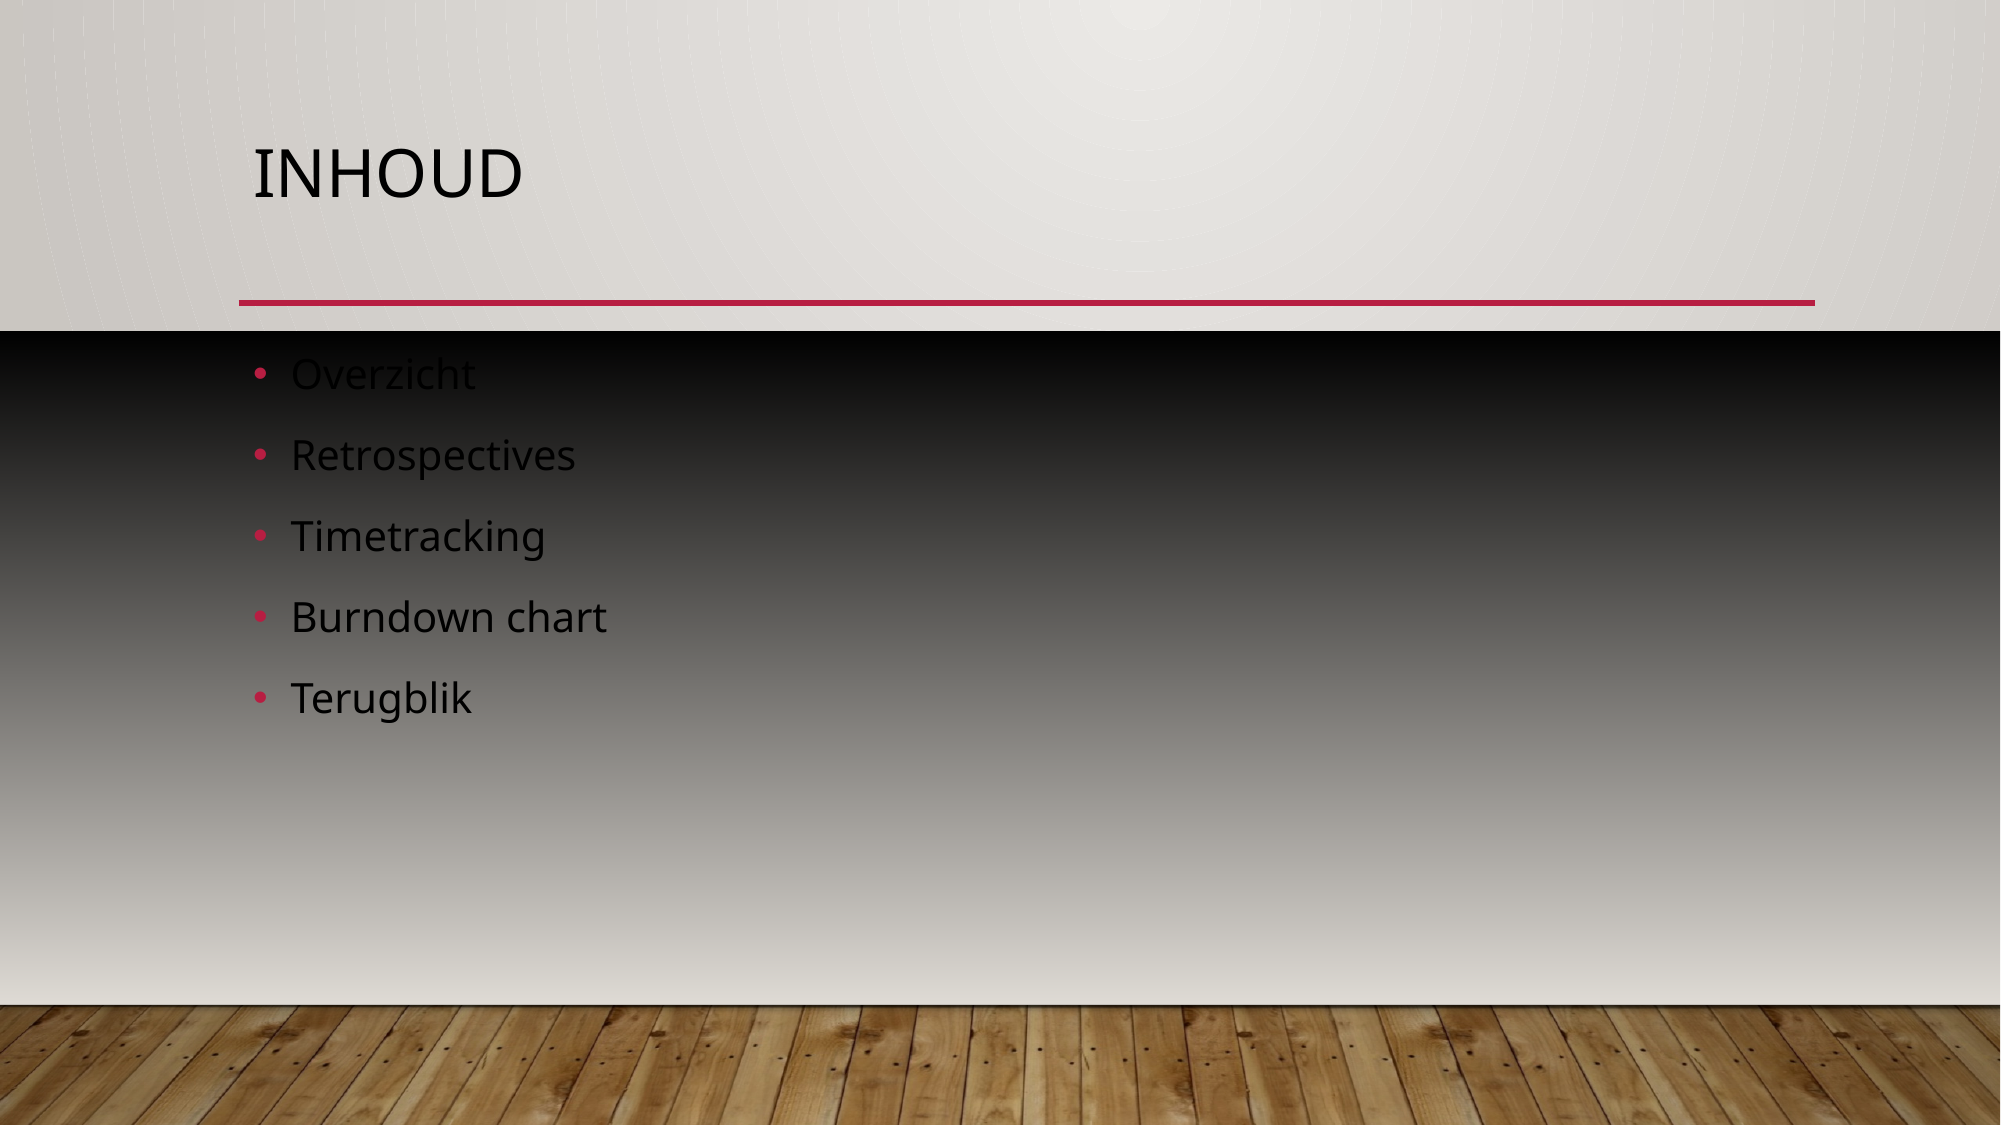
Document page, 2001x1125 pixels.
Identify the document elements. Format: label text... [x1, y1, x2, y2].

title Inhoud [238, 131, 1814, 305]
list Overzicht Retrospectives Timetracking Burndown chart Terugblik [238, 330, 1814, 897]
